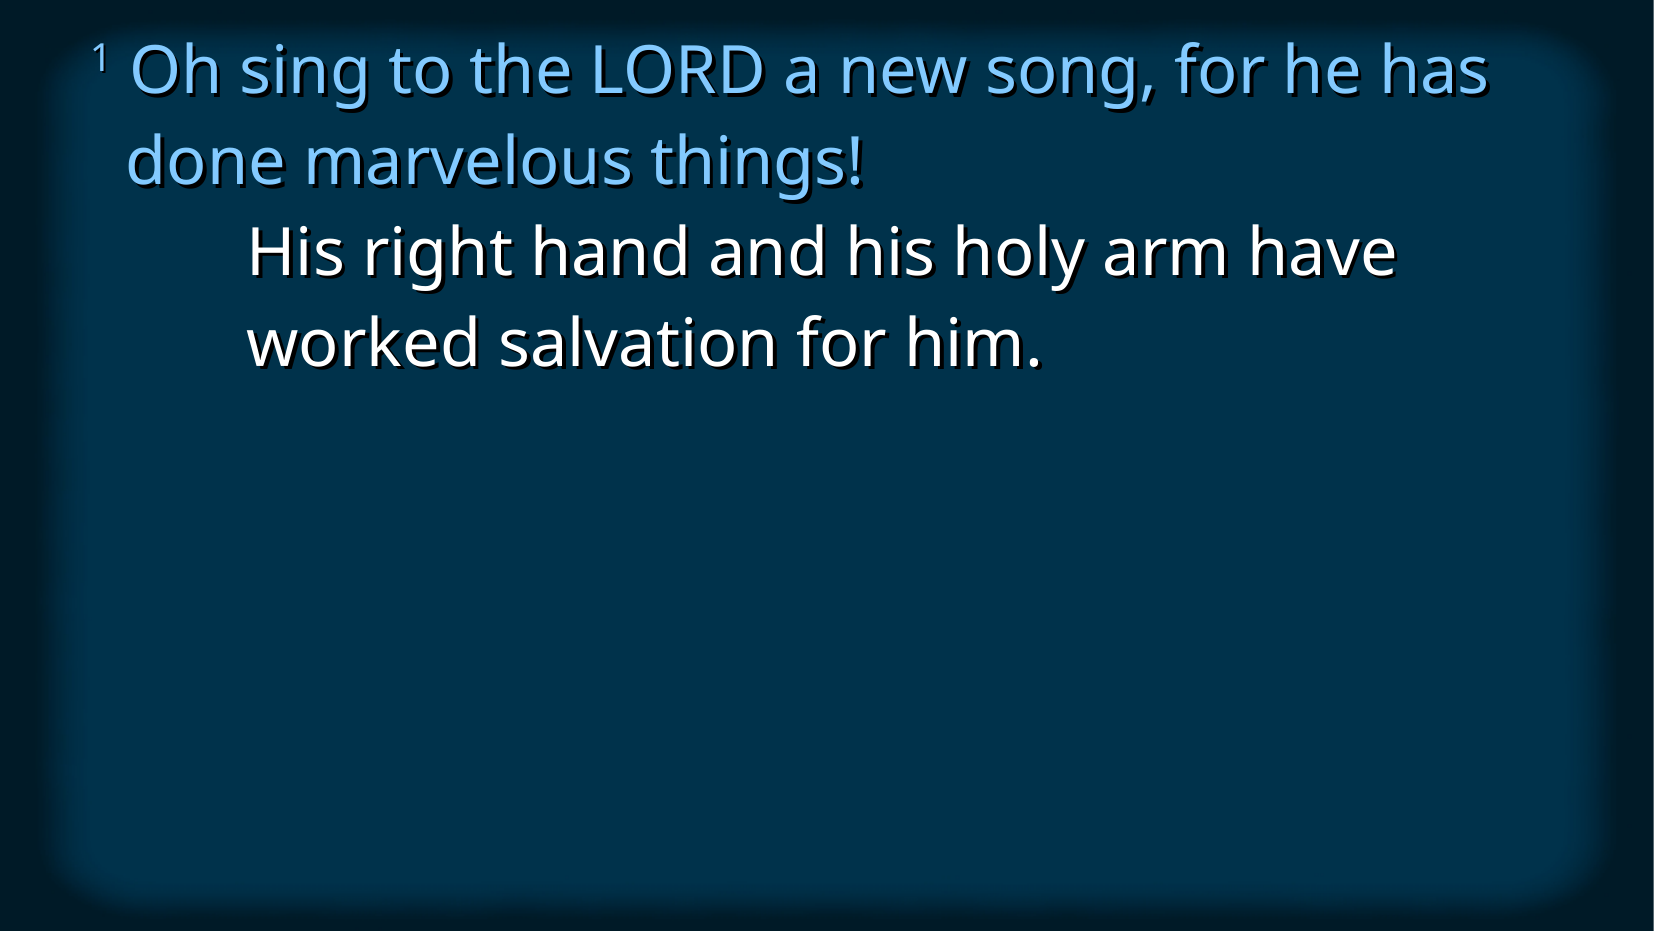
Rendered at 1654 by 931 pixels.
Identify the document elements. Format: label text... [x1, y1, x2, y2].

picture [0, 0, 1654, 931]
text_box 1 Oh sing to the LORD a new song, for he has done marvelous things! His right hand and his holy arm have worked salvation for him. [75, 15, 1576, 385]
